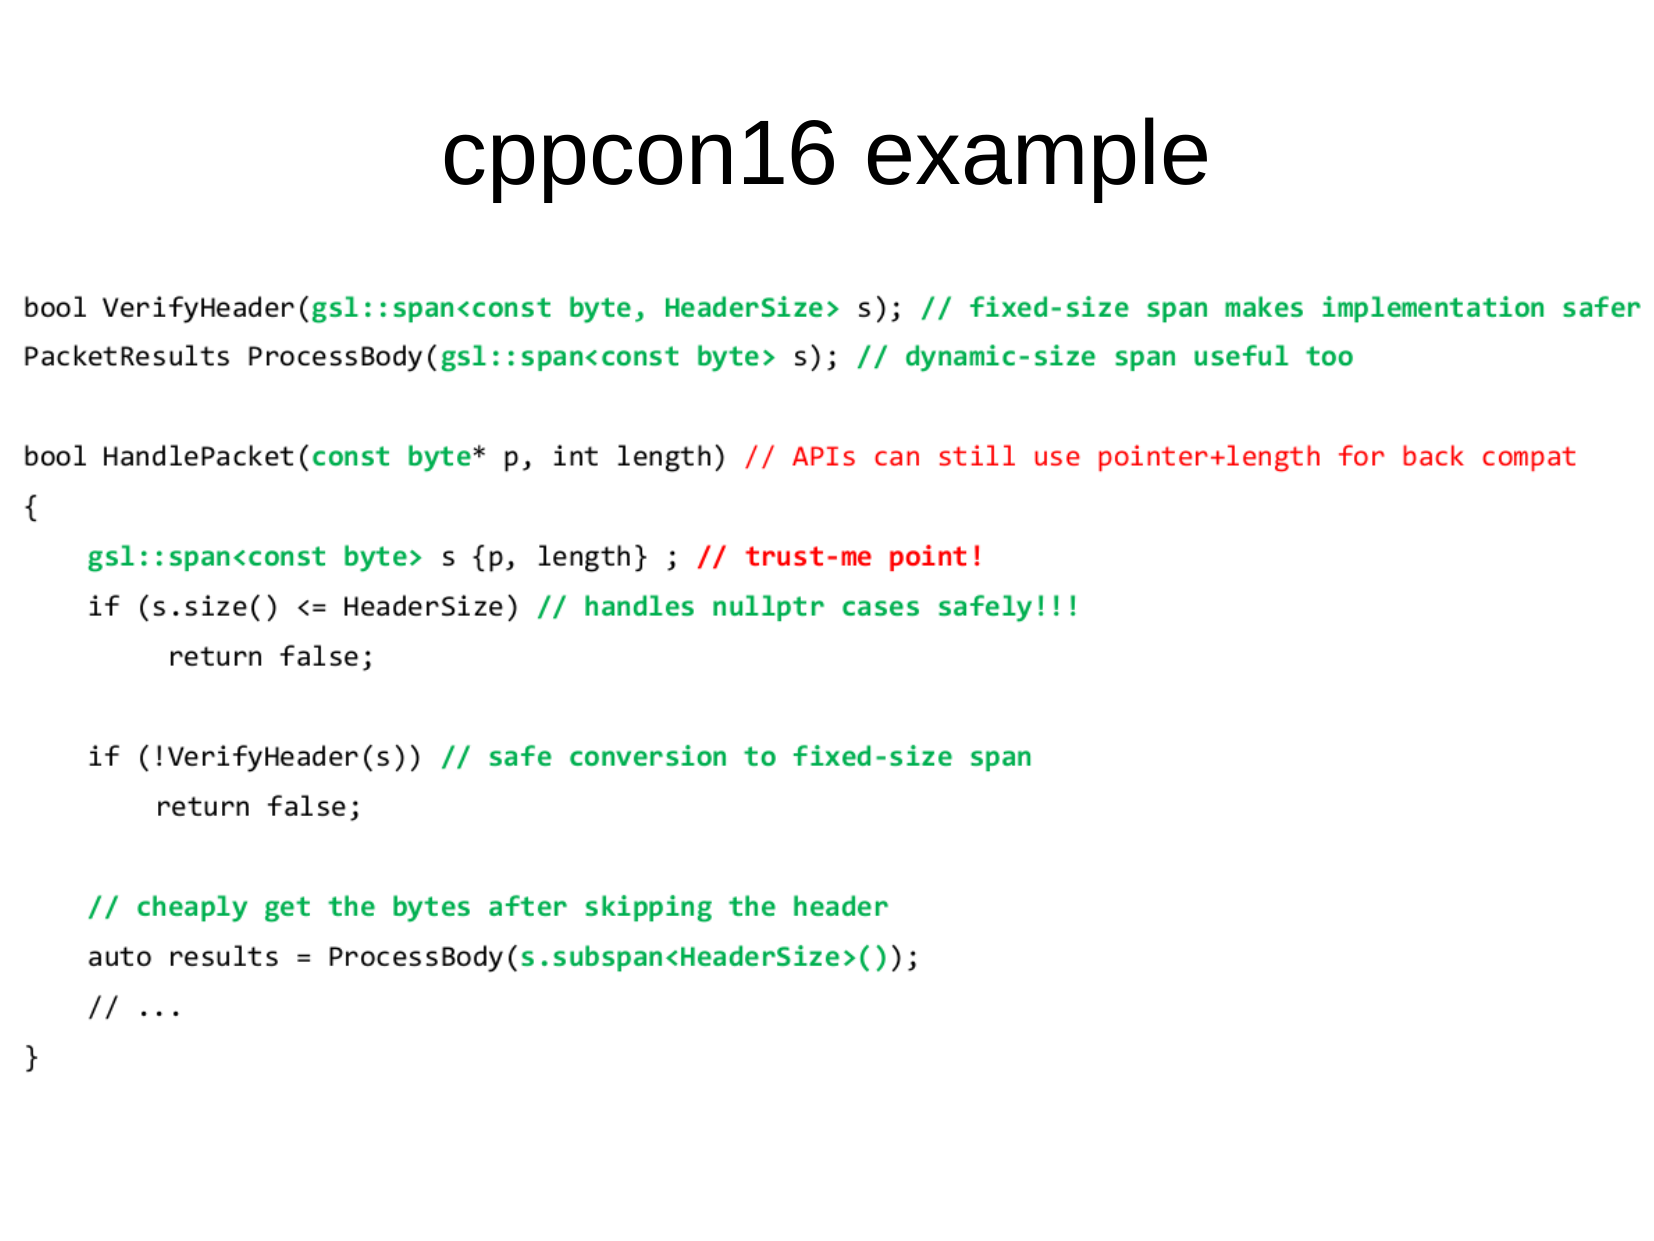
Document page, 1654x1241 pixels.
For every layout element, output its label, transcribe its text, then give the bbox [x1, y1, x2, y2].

picture [11, 285, 1654, 1081]
title cppcon16 example [82, 49, 1571, 257]
